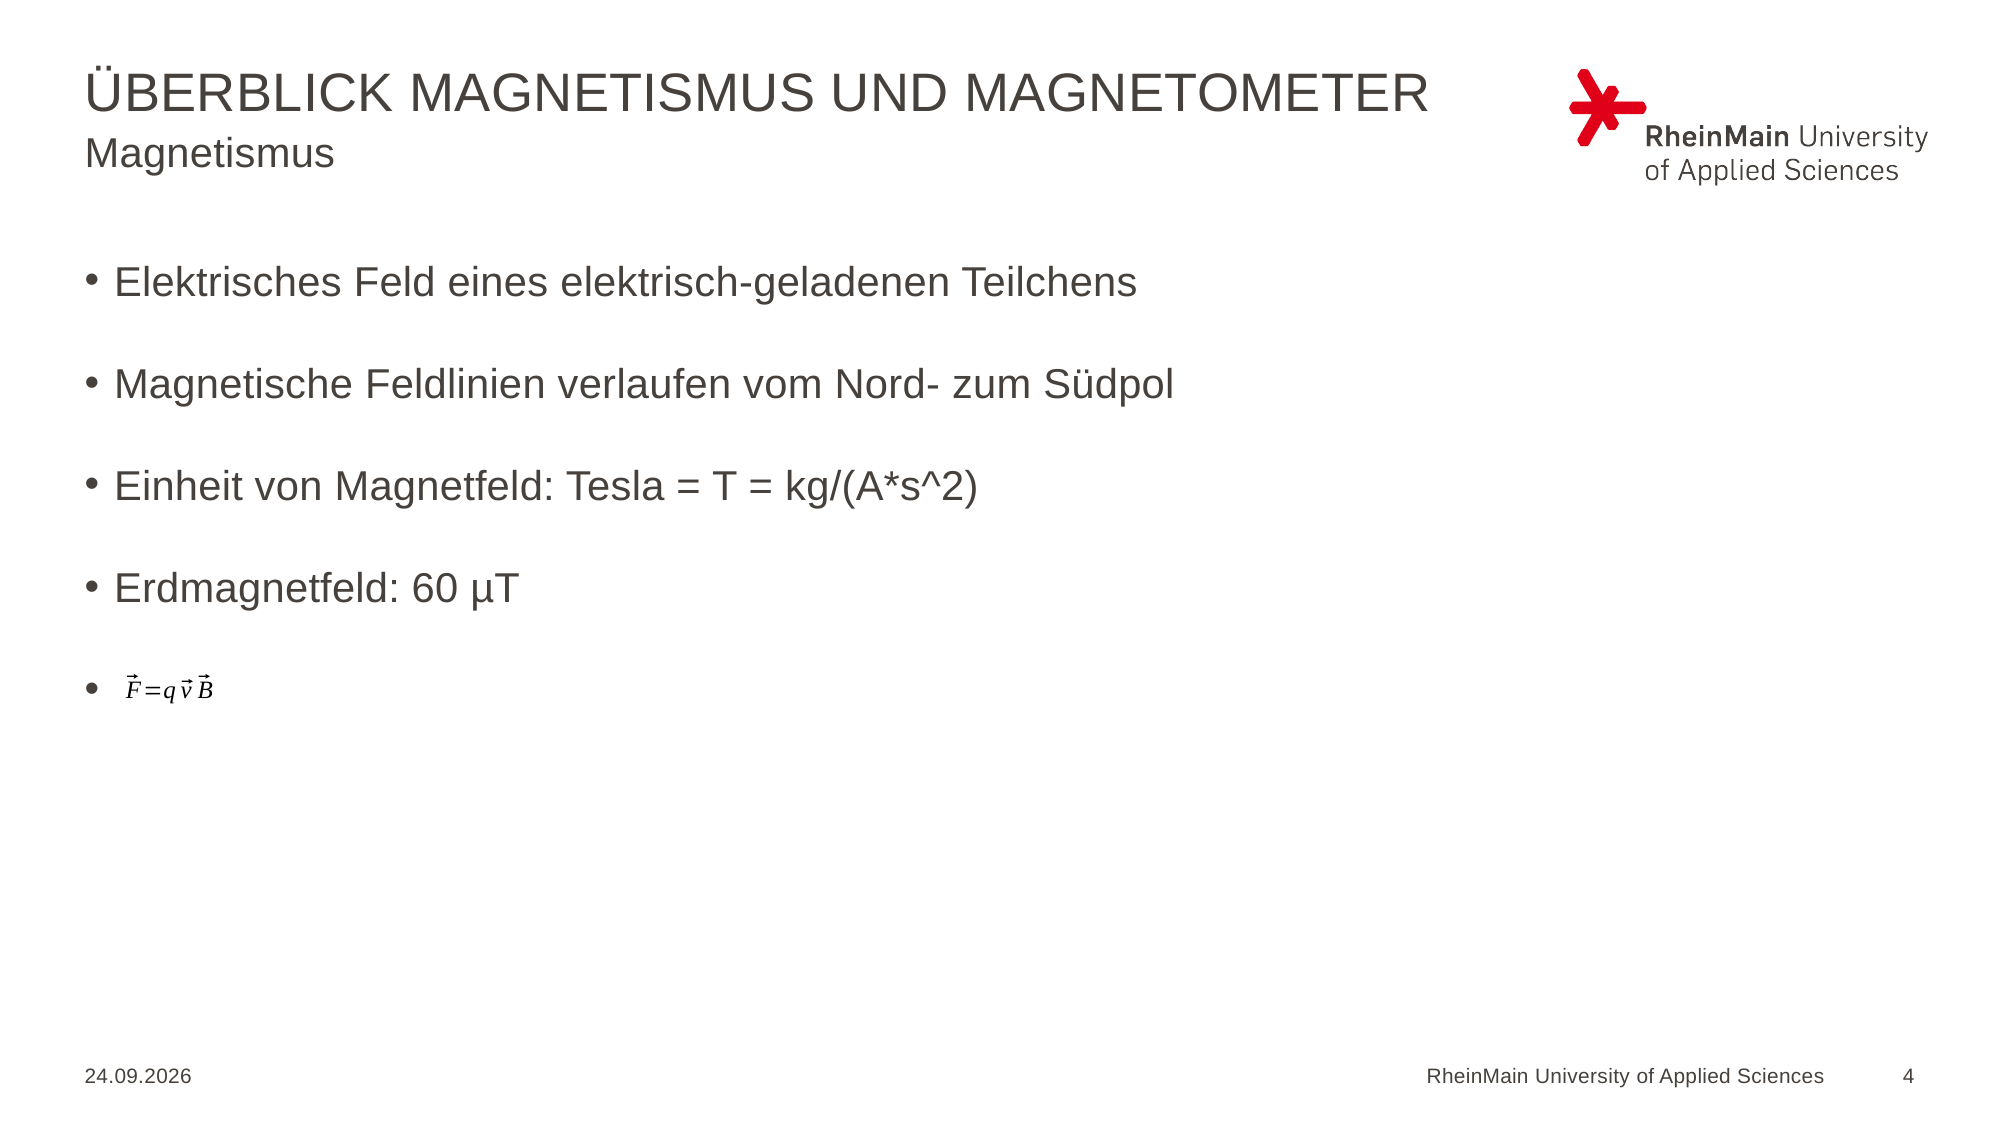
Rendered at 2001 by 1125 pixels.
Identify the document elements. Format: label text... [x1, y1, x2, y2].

slide_number 25.01.2022 [84, 1059, 325, 1090]
chart [118, 673, 237, 733]
slide_number <number> [1845, 1059, 1915, 1090]
list Elektrisches Feld eines elektrisch-geladenen Teilchens Magnetische Feldlinien verlaufen vom Nord- zum Südpol Einheit von Magnetfeld: Tesla = T = kg/(A*s^2) Erdmagnetfeld: 60 µT [84, 253, 1916, 738]
title Überblick Magnetismus und magnetometer [84, 66, 1443, 124]
picture [1537, 37, 1960, 212]
list Magnetismus [84, 125, 1443, 224]
footer RheinMain University of Applied Sciences [701, 1059, 1845, 1090]
